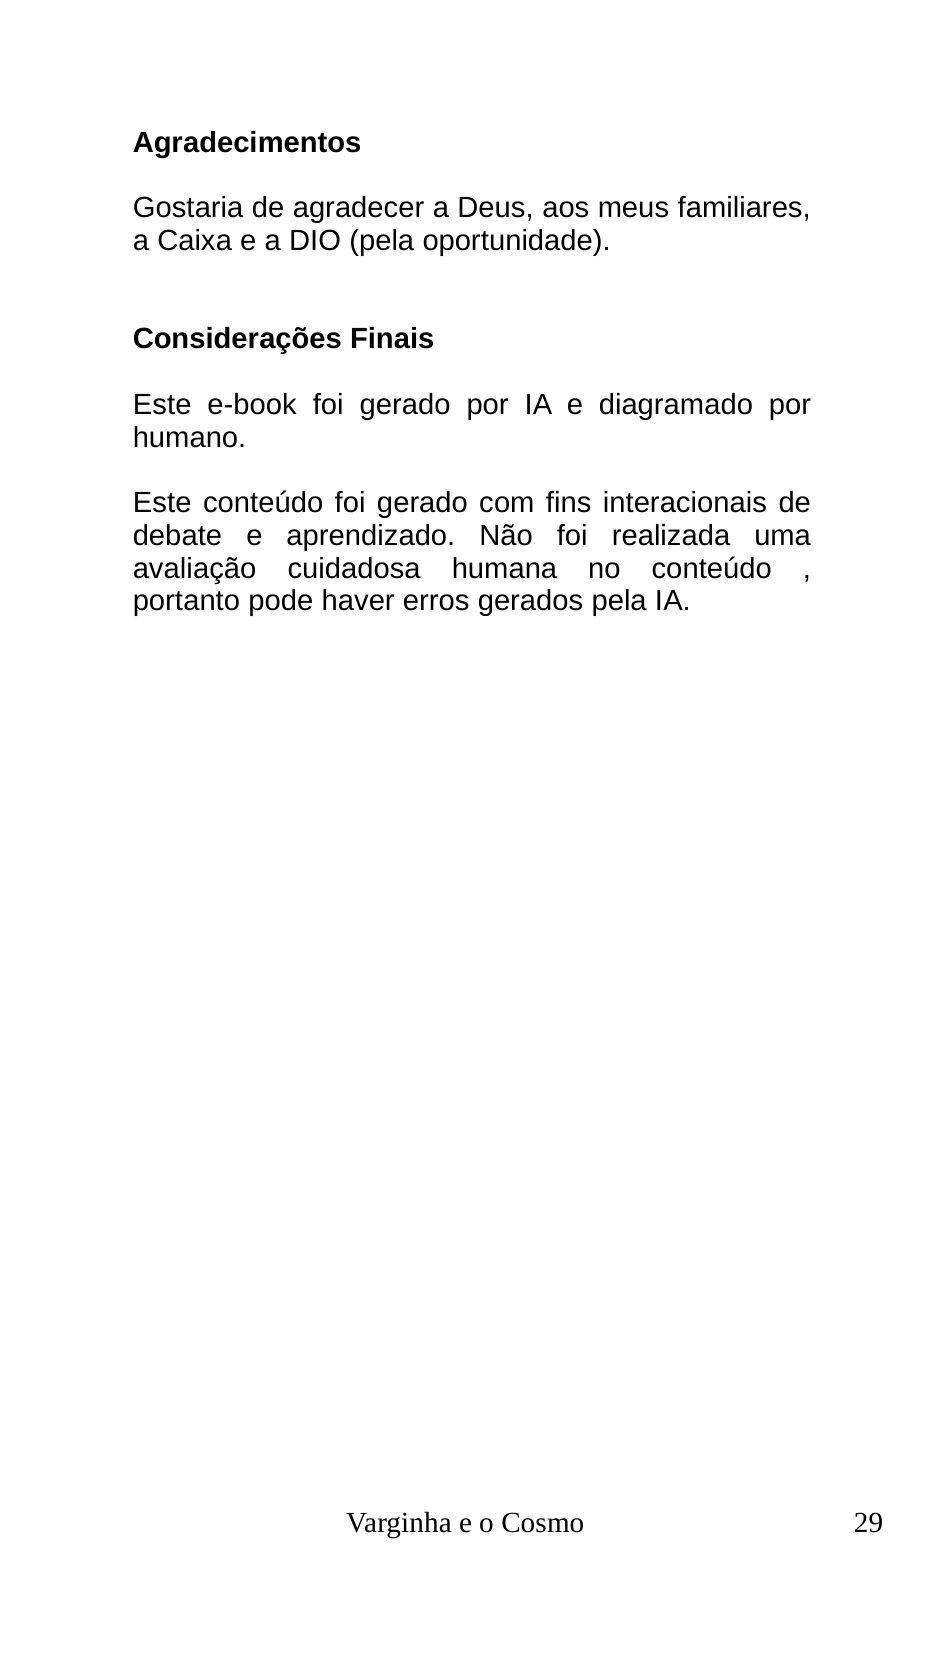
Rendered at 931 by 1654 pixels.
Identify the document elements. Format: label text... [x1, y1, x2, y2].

text_box Agradecimentos Gostaria de agradecer a Deus, aos meus familiares, a Caixa e a DIO (pela oportunidade). Considerações Finais Este e-book foi gerado por IA e diagramado por humano. Este conteúdo foi gerado com fins interacionais de debate e aprendizado. Não foi realizada uma avaliação cuidadosa humana no conteúdo , portanto pode haver erros gerados pela IA. [118, 118, 827, 622]
